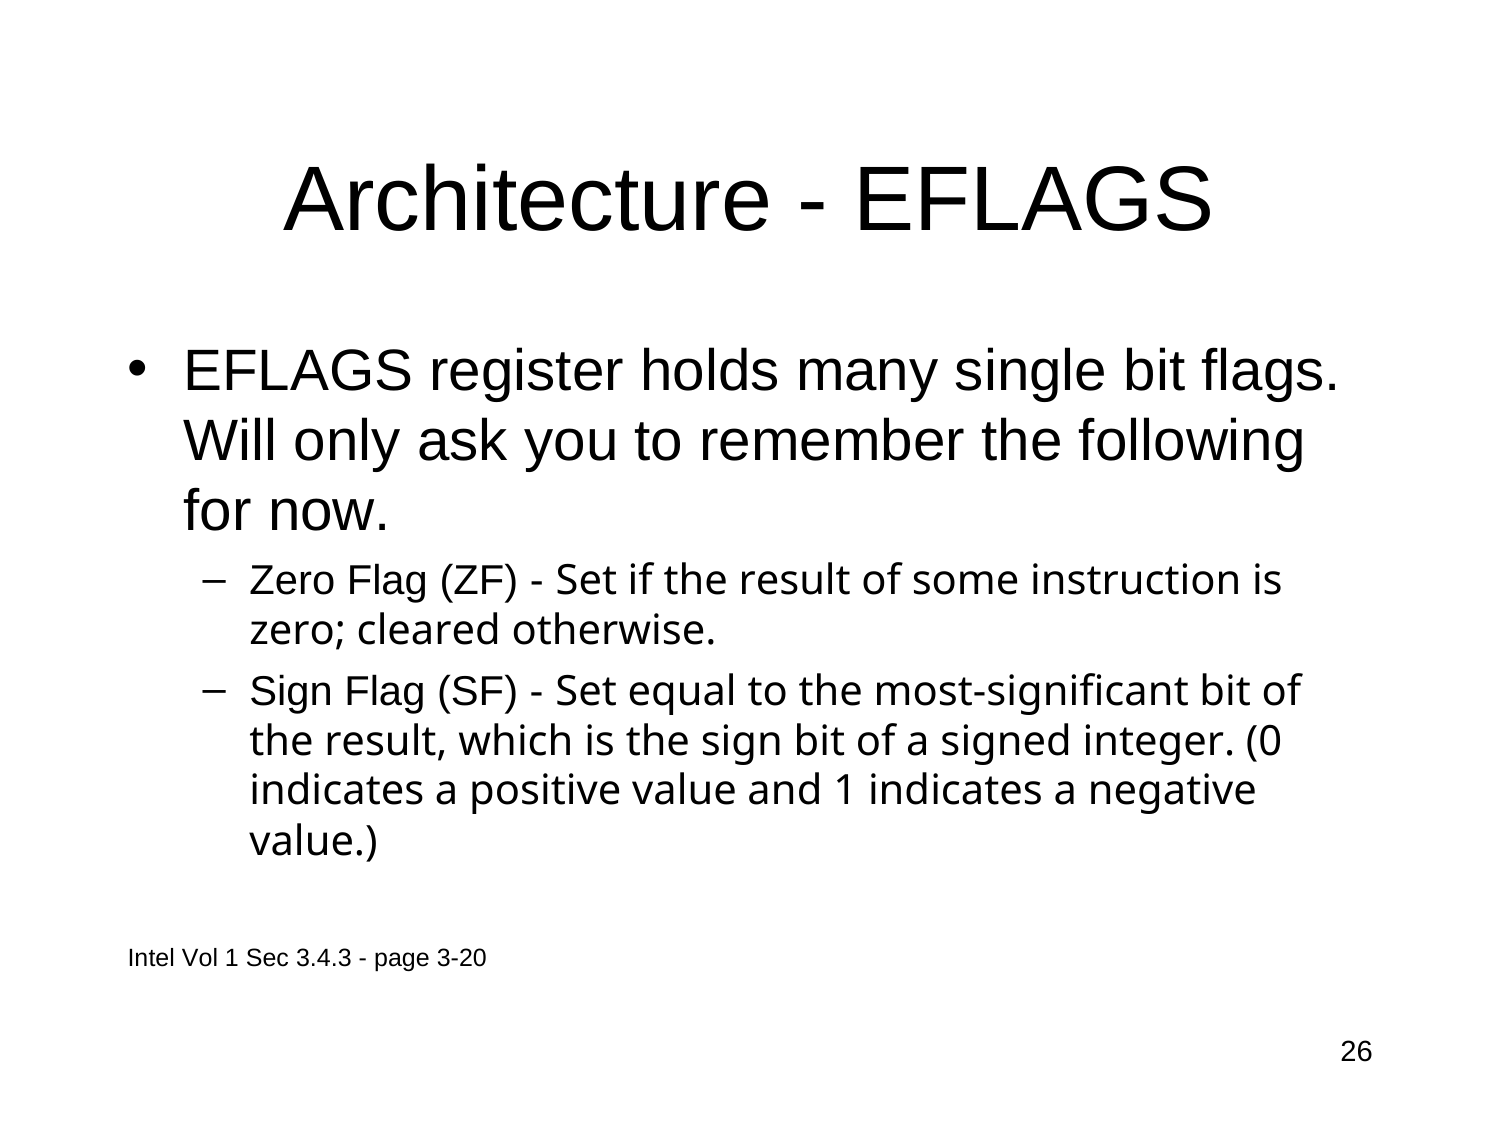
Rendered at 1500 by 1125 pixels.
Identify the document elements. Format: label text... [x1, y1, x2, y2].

text_box <number> [1074, 1025, 1388, 1101]
title Architecture - EFLAGS [112, 99, 1388, 288]
list EFLAGS register holds many single bit flags. Will only ask you to remember the following for now. Zero Flag (ZF) - Set if the result of some instruction is zero; cleared otherwise. Sign Flag (SF) - Set equal to the most-significant bit of the result, which is the sign bit of a signed integer. (0 indicates a positive value and 1 indicates a negative value.) Intel Vol 1 Sec 3.4.3 - page 3-20 [112, 324, 1388, 1001]
